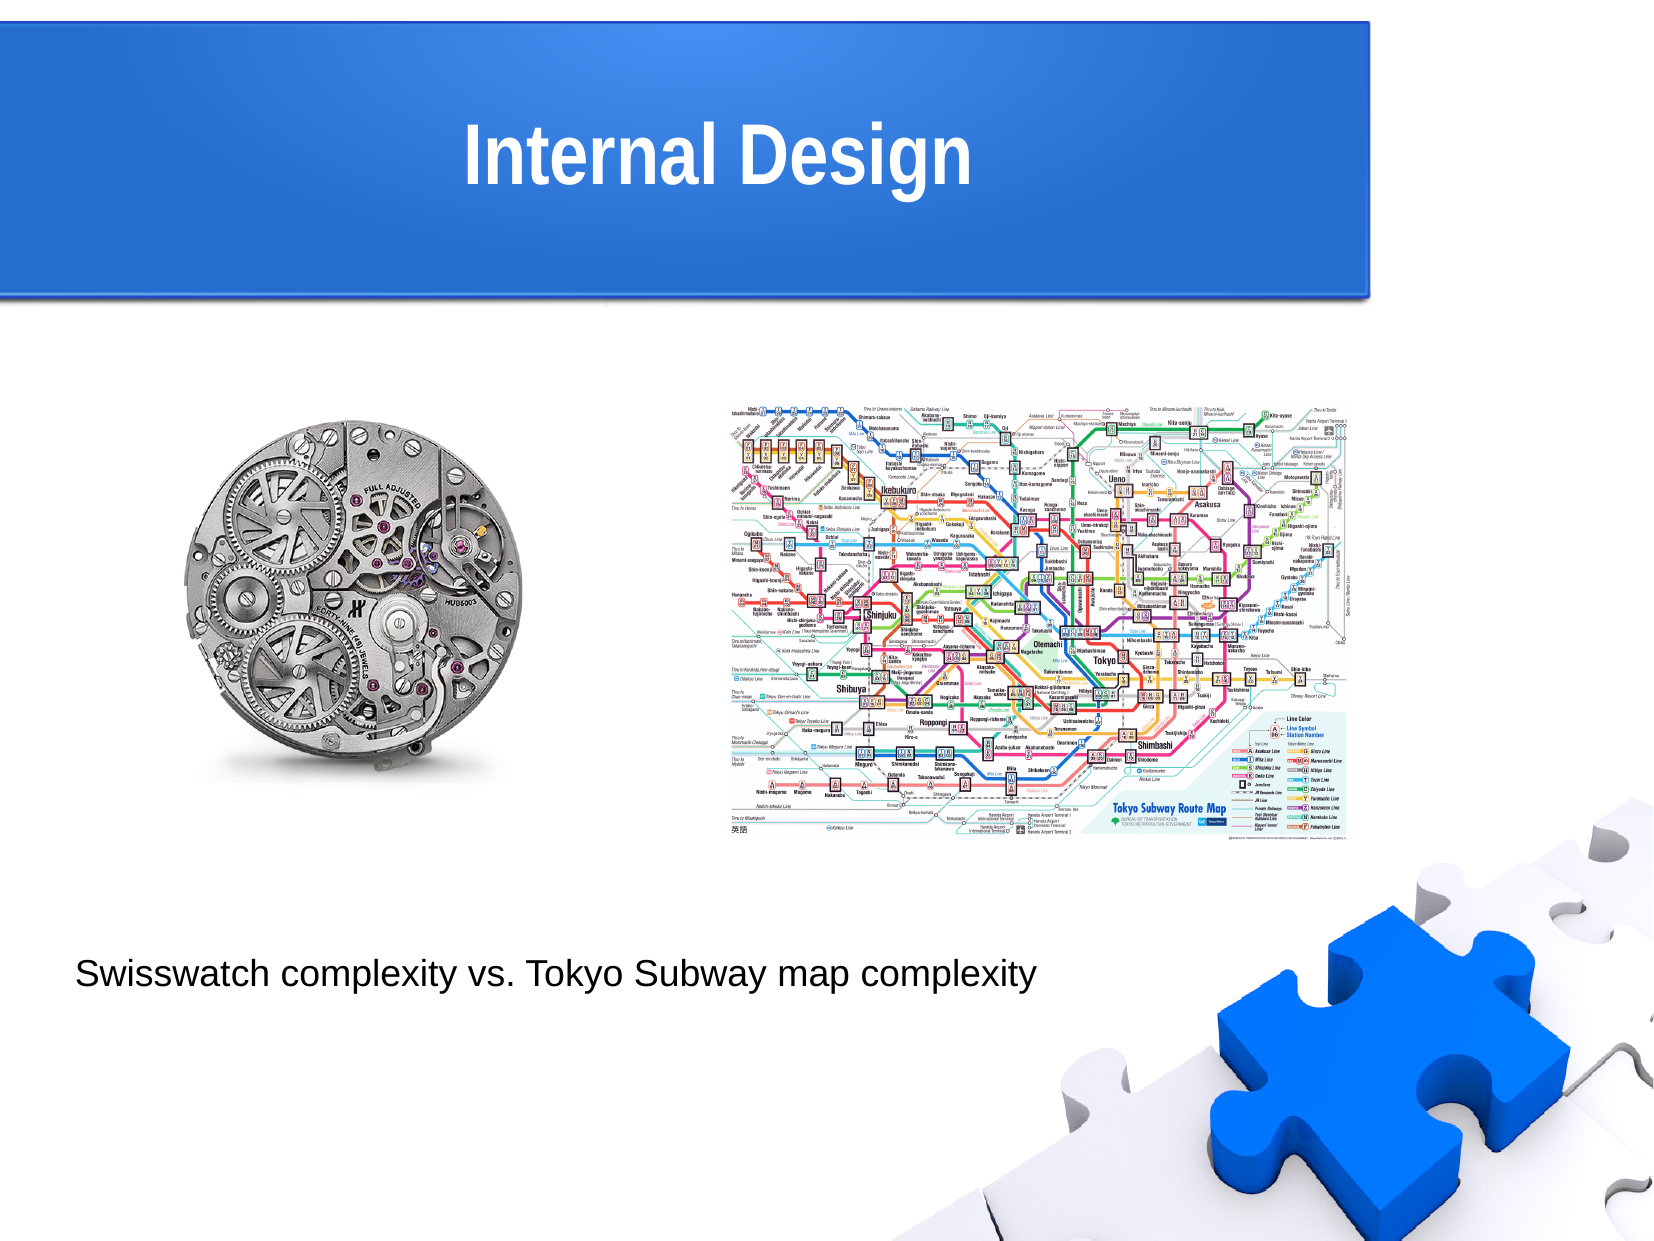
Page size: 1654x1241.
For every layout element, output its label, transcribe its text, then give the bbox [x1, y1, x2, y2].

text_box Swisswatch complexity vs. Tokyo Subway map complexity [60, 945, 1066, 1021]
picture [729, 404, 1654, 1241]
picture [165, 419, 541, 796]
picture [0, 21, 1375, 307]
title Internal Design [82, 49, 1356, 257]
